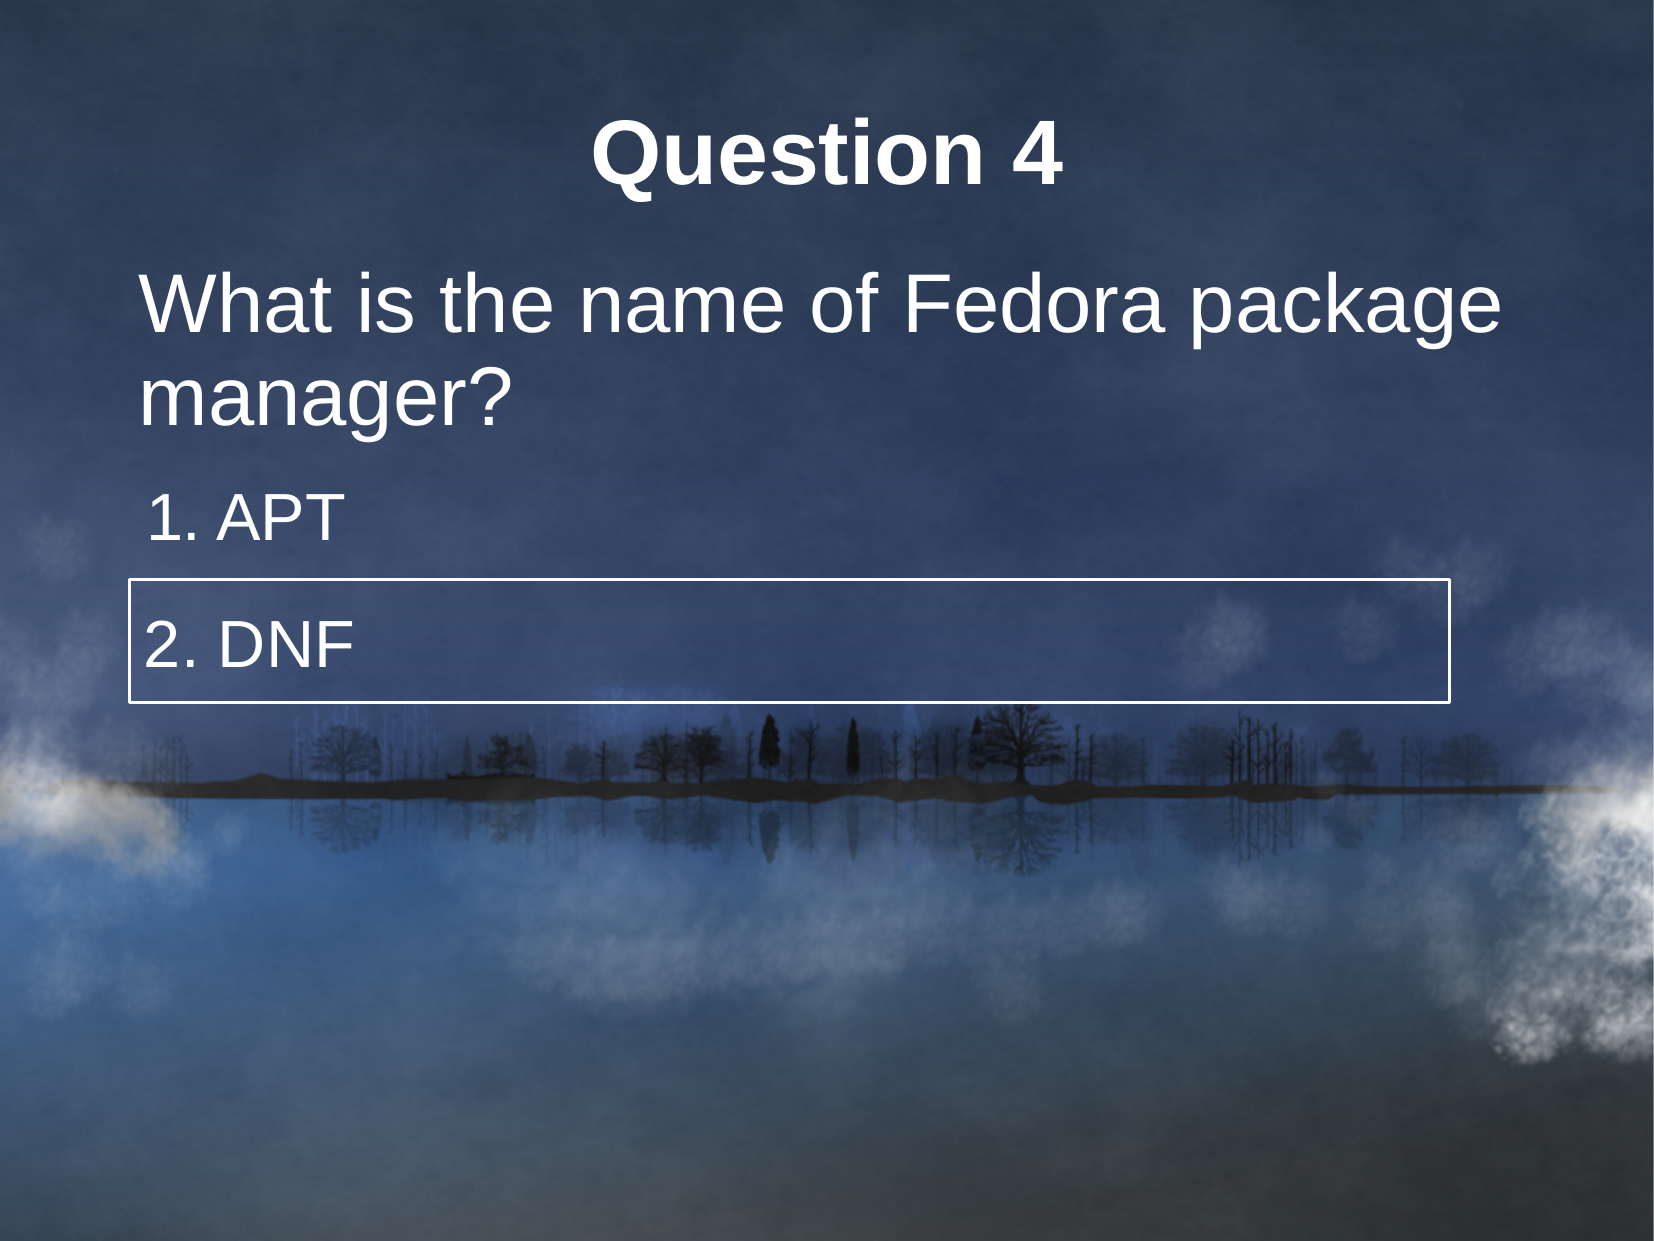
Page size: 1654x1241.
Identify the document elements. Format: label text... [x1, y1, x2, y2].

text_box [129, 579, 1450, 703]
picture [0, 0, 1654, 1241]
text_box 1. APT [131, 472, 976, 571]
text_box What is the name of Fedora package manager? [124, 249, 1538, 451]
title Question 4 [82, 49, 1571, 257]
